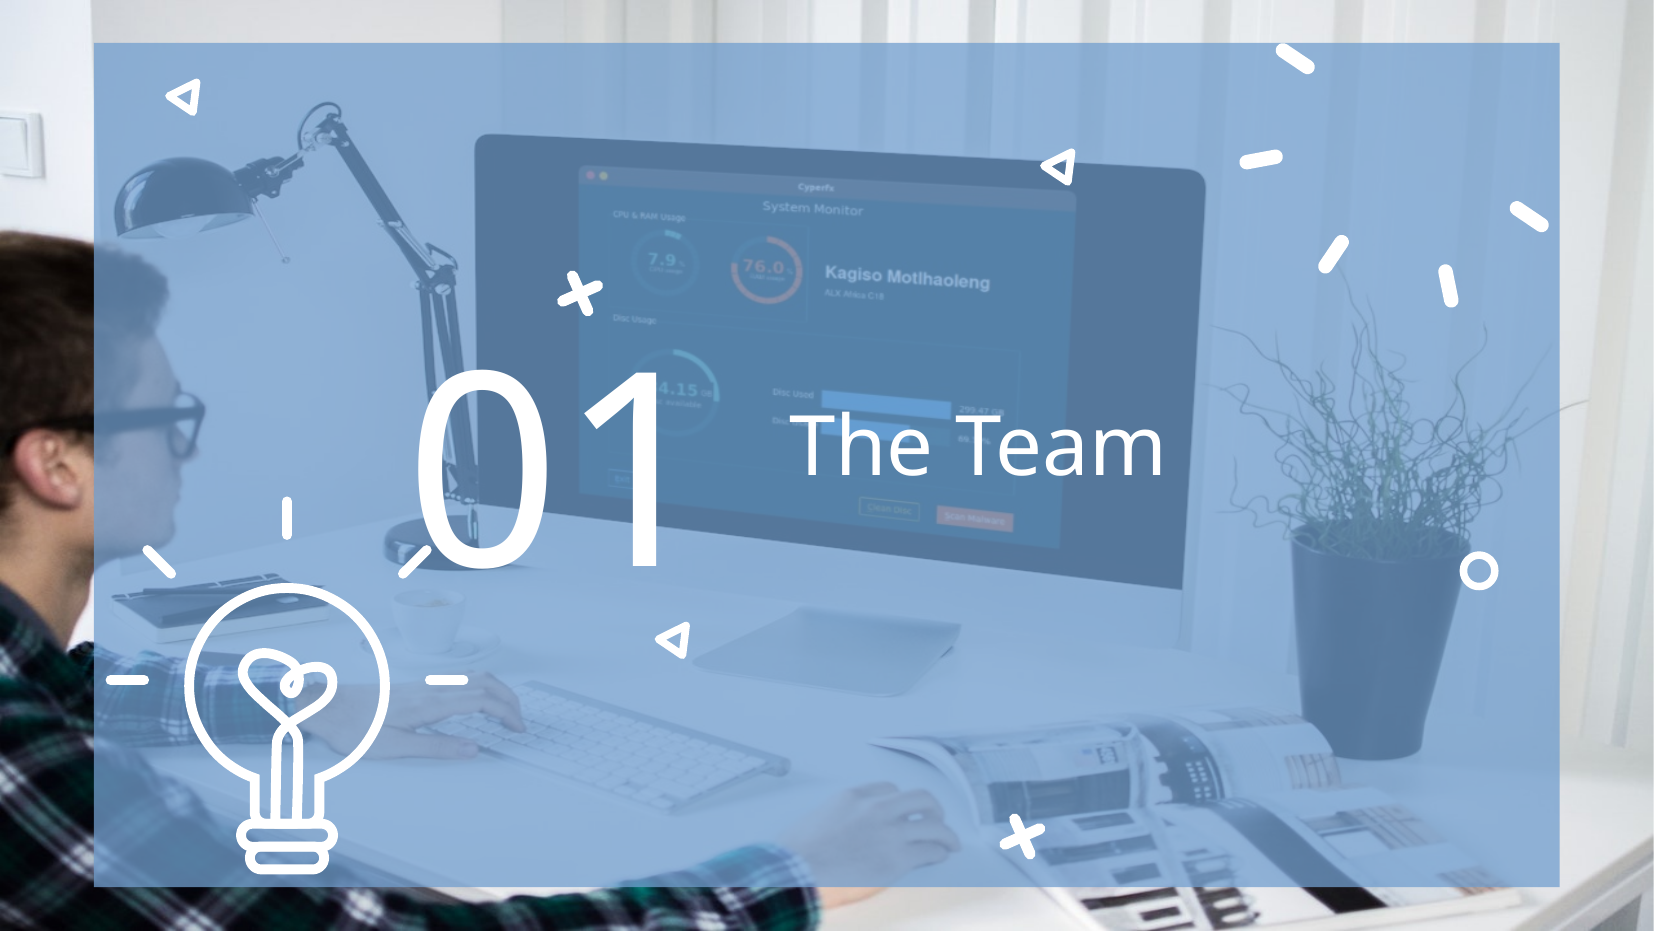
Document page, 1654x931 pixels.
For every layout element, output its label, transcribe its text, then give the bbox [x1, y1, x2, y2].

picture [0, 0, 1654, 931]
title 01 [405, 276, 751, 646]
title The Team [789, 386, 1510, 501]
